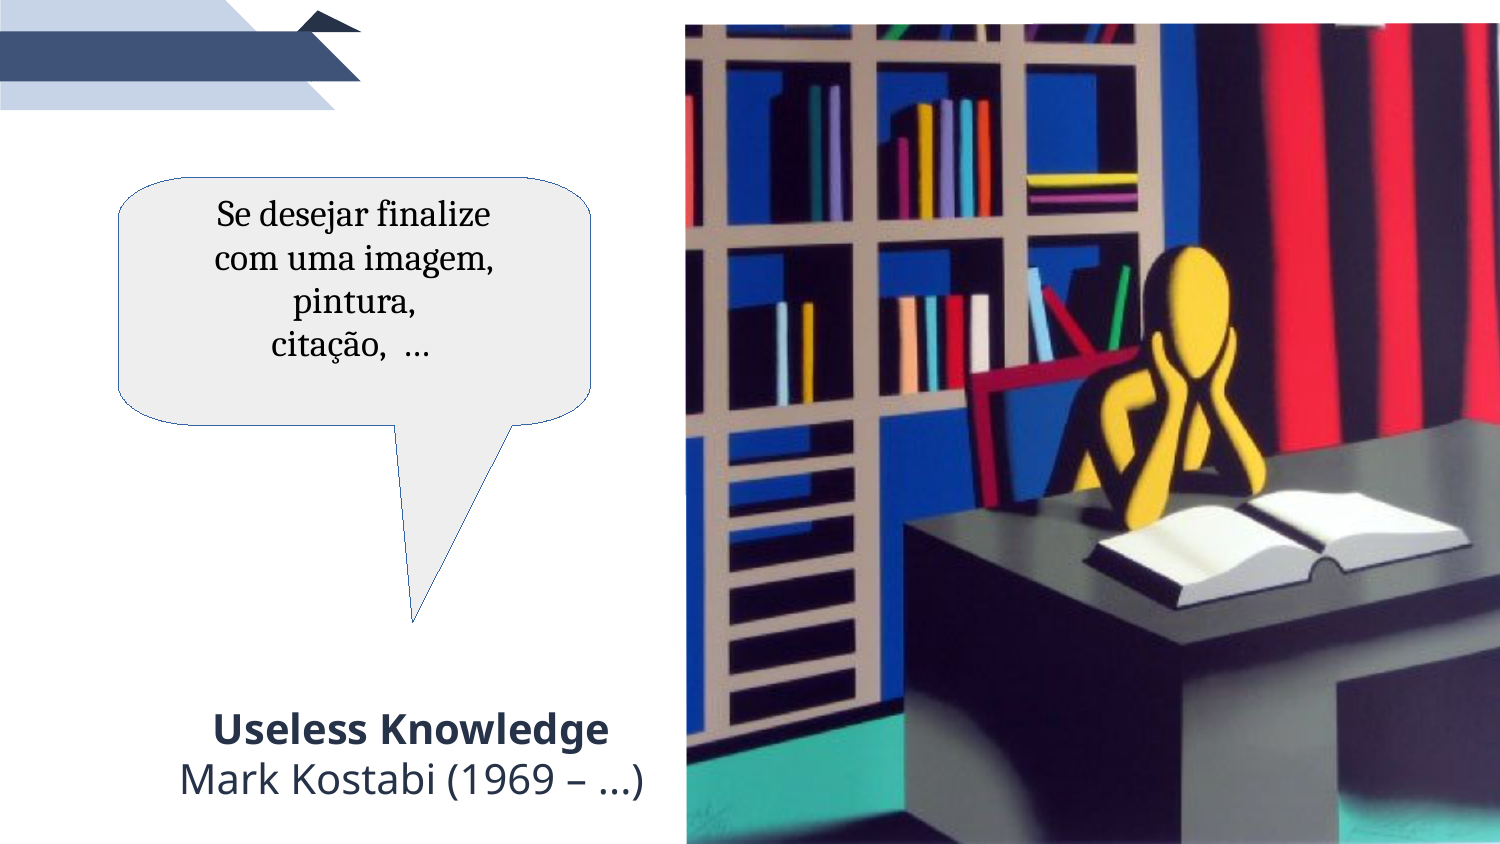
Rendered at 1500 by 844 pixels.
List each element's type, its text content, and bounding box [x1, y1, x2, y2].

text_box Se desejar finalize com uma imagem, pintura, citação, … [118, 177, 591, 623]
subtitle Useless Knowledge Mark Kostabi (1969 – ...) [132, 667, 685, 839]
picture [684, 22, 1500, 844]
